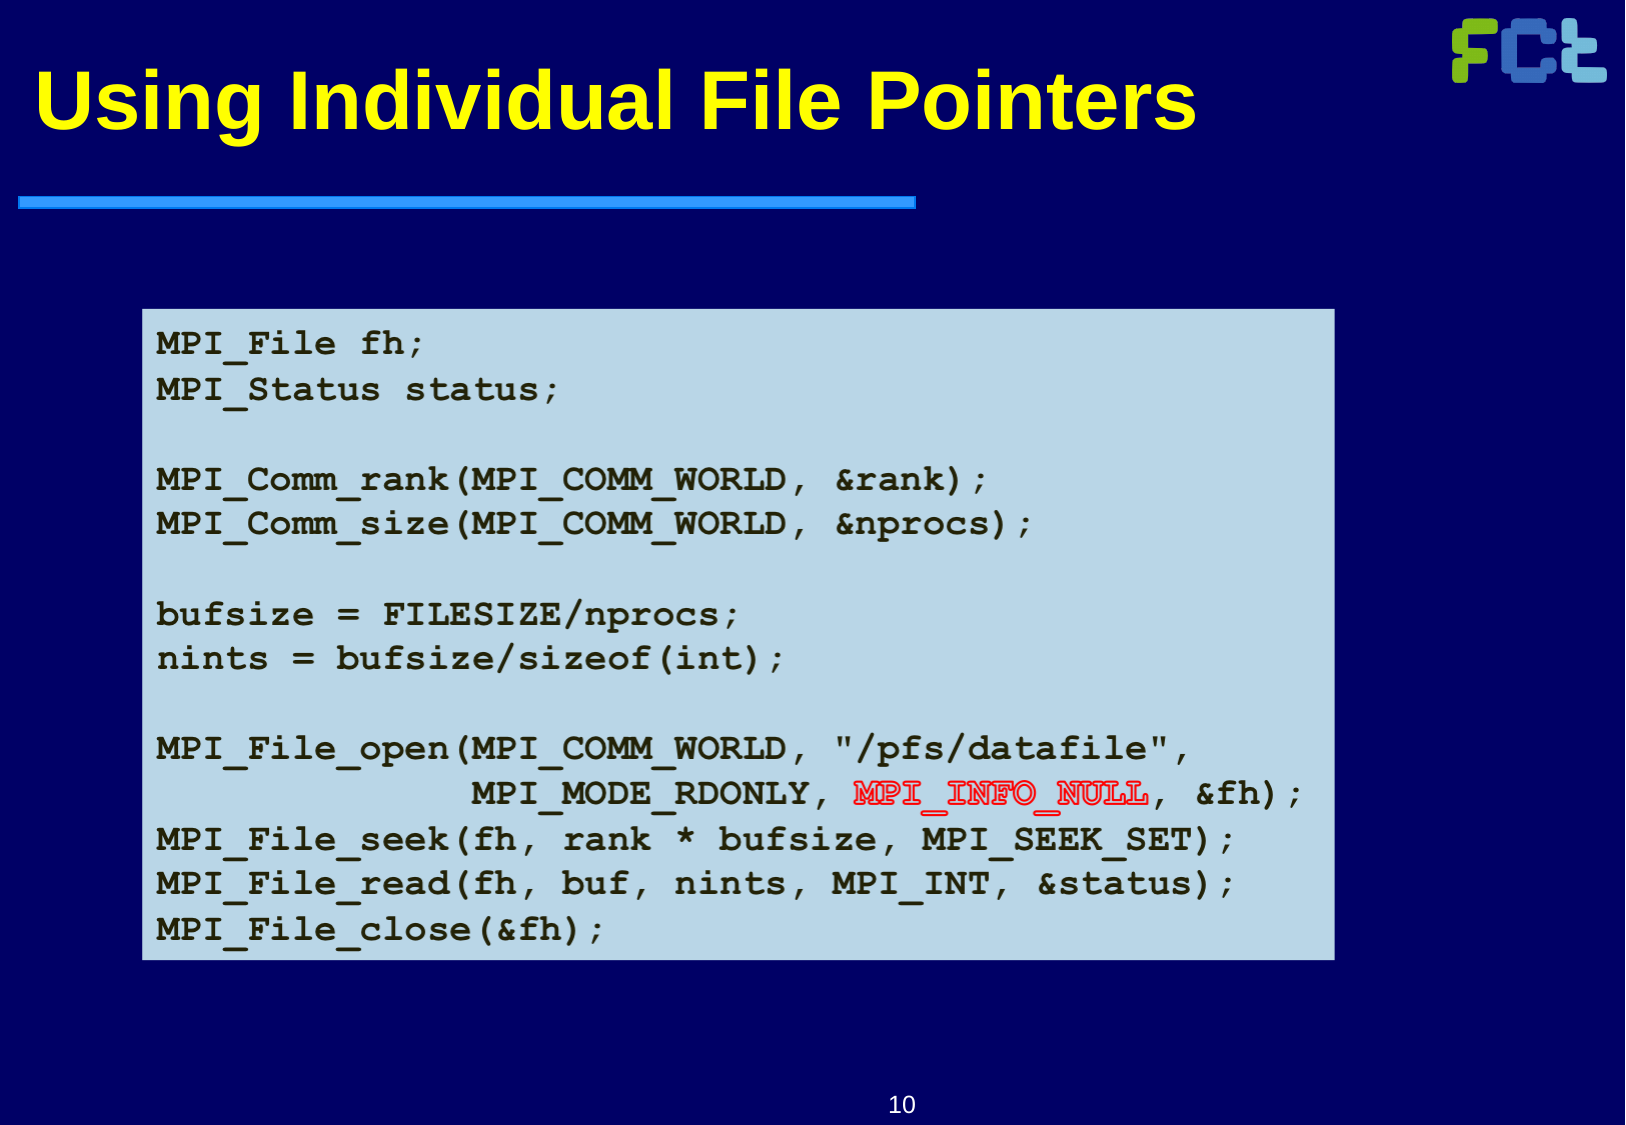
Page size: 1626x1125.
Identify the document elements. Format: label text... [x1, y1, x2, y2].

title Using Individual File Pointers [19, 7, 1606, 185]
text_box <number> [428, 1080, 1376, 1116]
picture [141, 308, 1336, 961]
